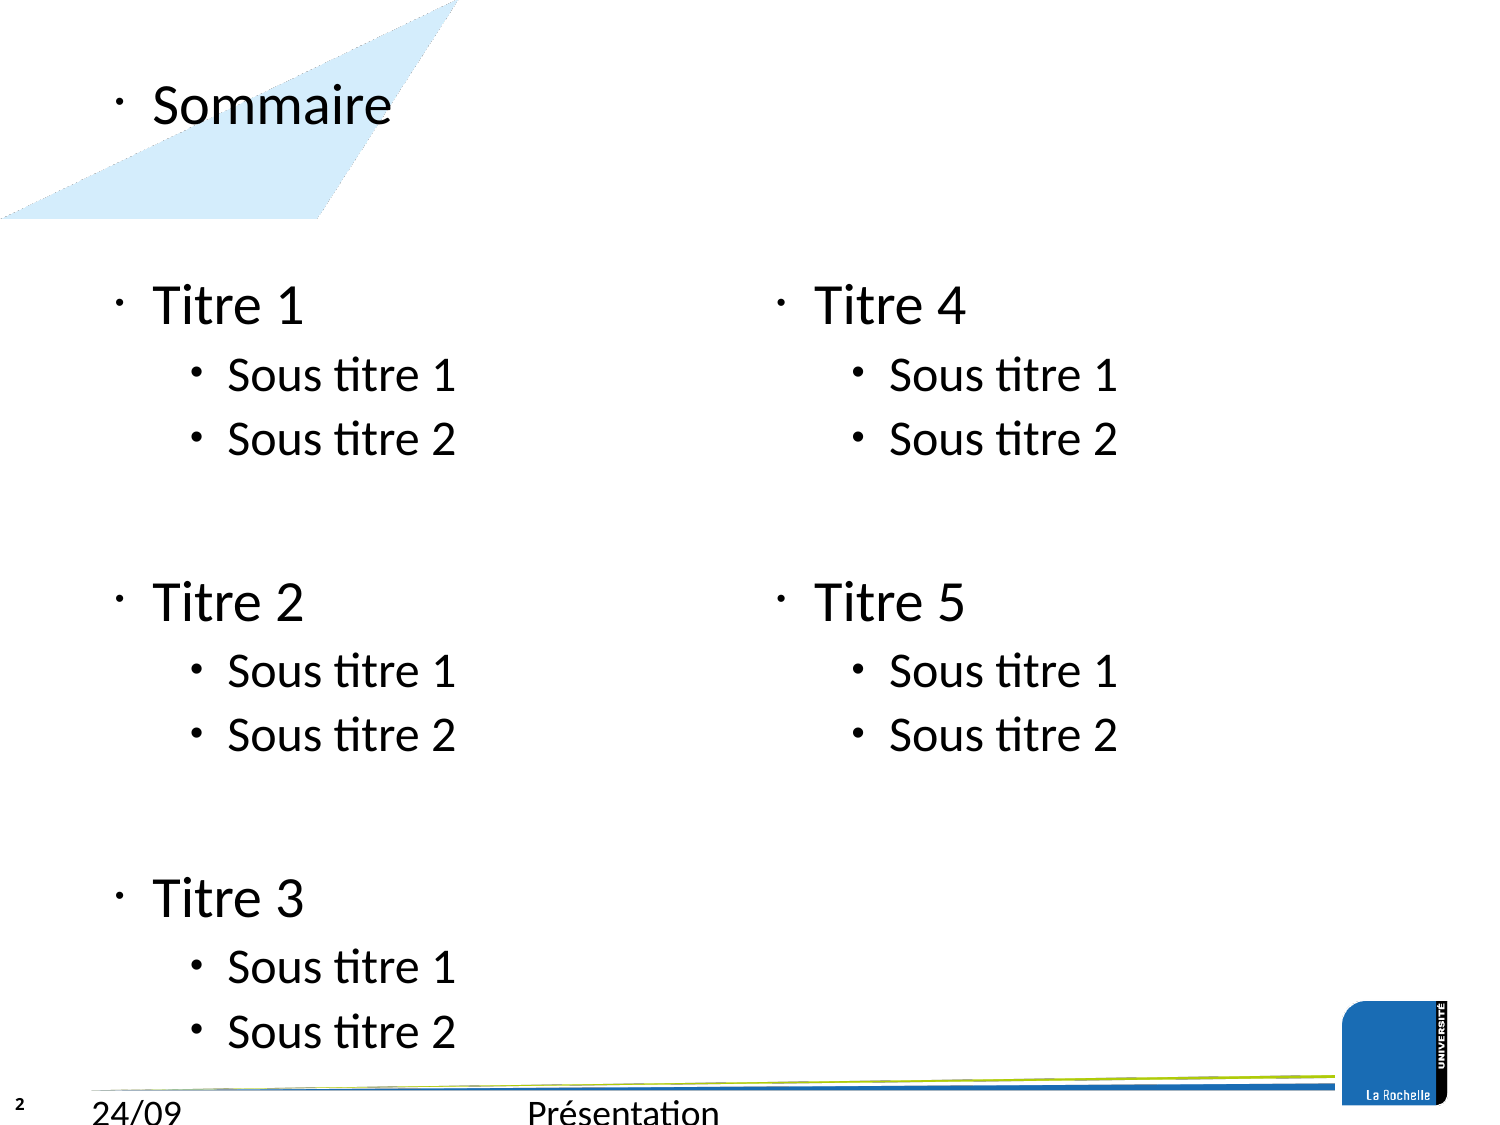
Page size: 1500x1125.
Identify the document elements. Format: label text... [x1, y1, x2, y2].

picture [0, 0, 459, 219]
list Titre 1 Sous titre 1 Sous titre 2 Titre 2 Sous titre 1 Sous titre 2 Titre 3 Sous titre 1 Sous titre 2 [100, 267, 727, 913]
footer Présentation [512, 1081, 988, 1125]
list Titre 4 Sous titre 1 Sous titre 2 Titre 5 Sous titre 1 Sous titre 2 [761, 267, 1388, 913]
picture [0, 999, 1483, 1106]
slide_number 06/11/2015 [76, 1081, 206, 1125]
list Sommaire [100, 66, 1412, 201]
